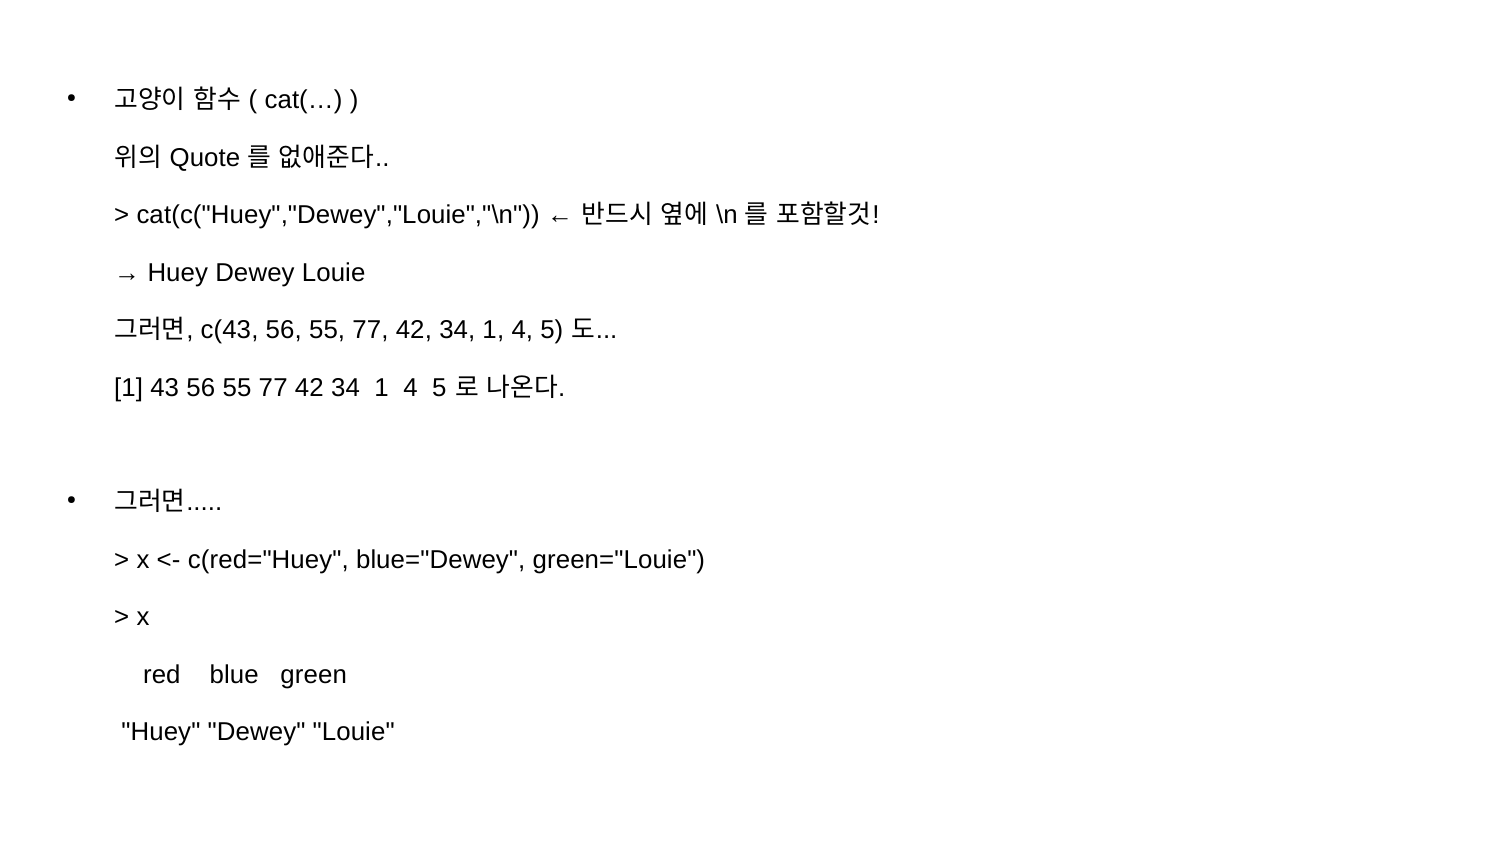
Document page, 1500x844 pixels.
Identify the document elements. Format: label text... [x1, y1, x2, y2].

list 고양이 함수 ( cat(…) ) 위의 Quote 를 없애준다.. > cat(c("Huey","Dewey","Louie","\n")) ← 반드시 옆에 \n 를 포함할것! → Huey Dewey Louie 그러면, c(43, 56, 55, 77, 42, 34, 1, 4, 5) 도... [1] 43 56 55 77 42 34 1 4 5 로 나온다. 그러면..... > x <- c(red="Huey", blue="Dewey", green="Louie") > x red blue green "Huey" "Dewey" "Louie" [51, 82, 1449, 750]
